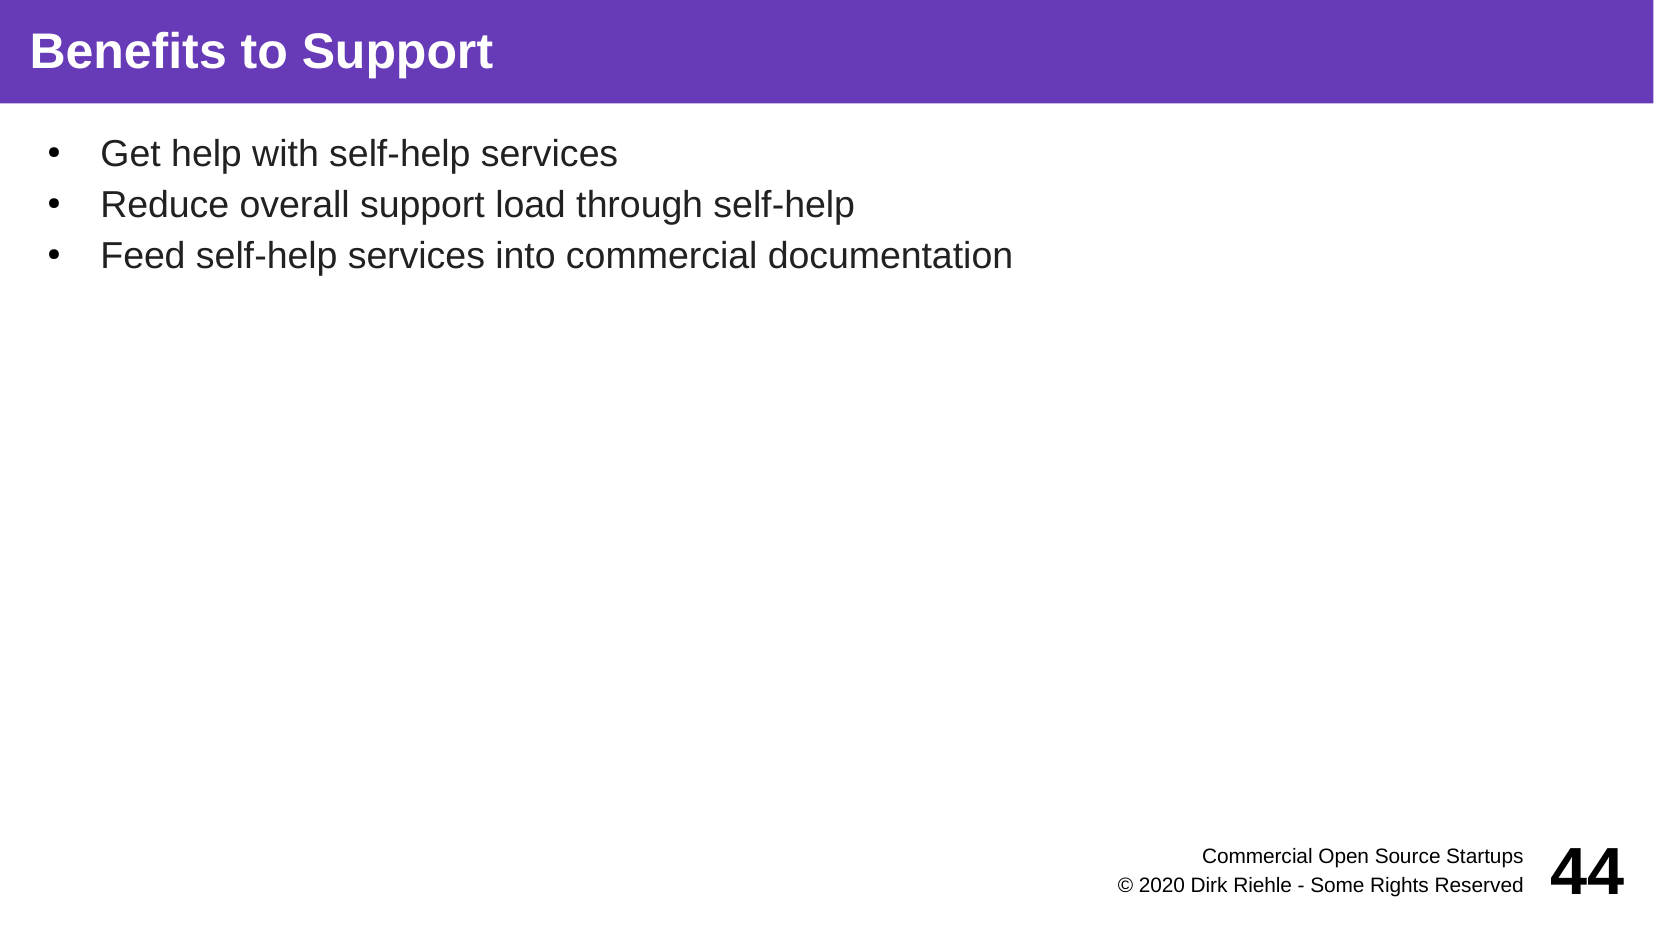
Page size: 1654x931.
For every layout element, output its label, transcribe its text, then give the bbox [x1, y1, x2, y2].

list Get help with self-help services Reduce overall support load through self-help Feed self-help services into commercial documentation [29, 132, 1625, 813]
title Benefits to Support [0, 0, 1654, 104]
